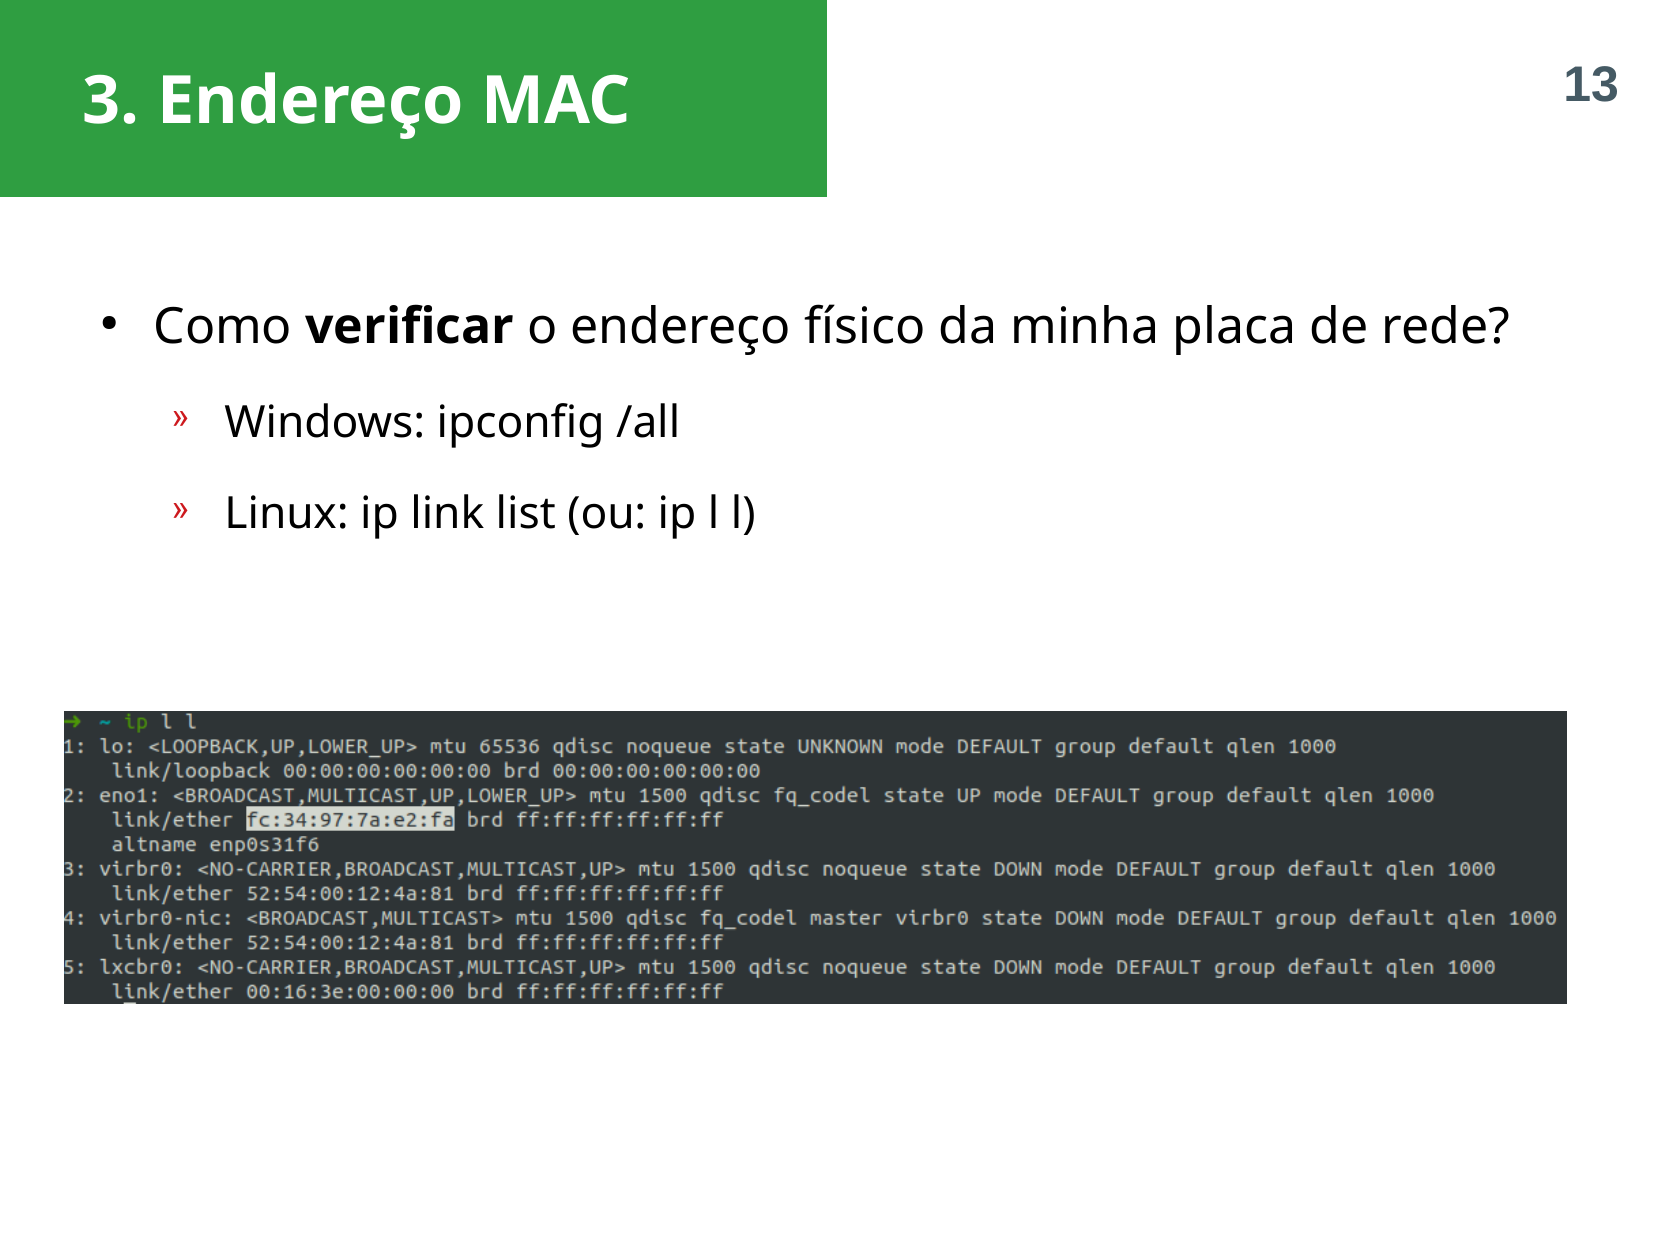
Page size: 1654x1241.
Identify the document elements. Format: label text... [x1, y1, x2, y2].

title 3. Endereço MAC [82, 0, 1152, 202]
list Como verificar o endereço físico da minha placa de rede? Windows: ipconfig /all Linux: ip link list (ou: ip l l) [82, 290, 1571, 1182]
picture [64, 711, 1567, 1004]
